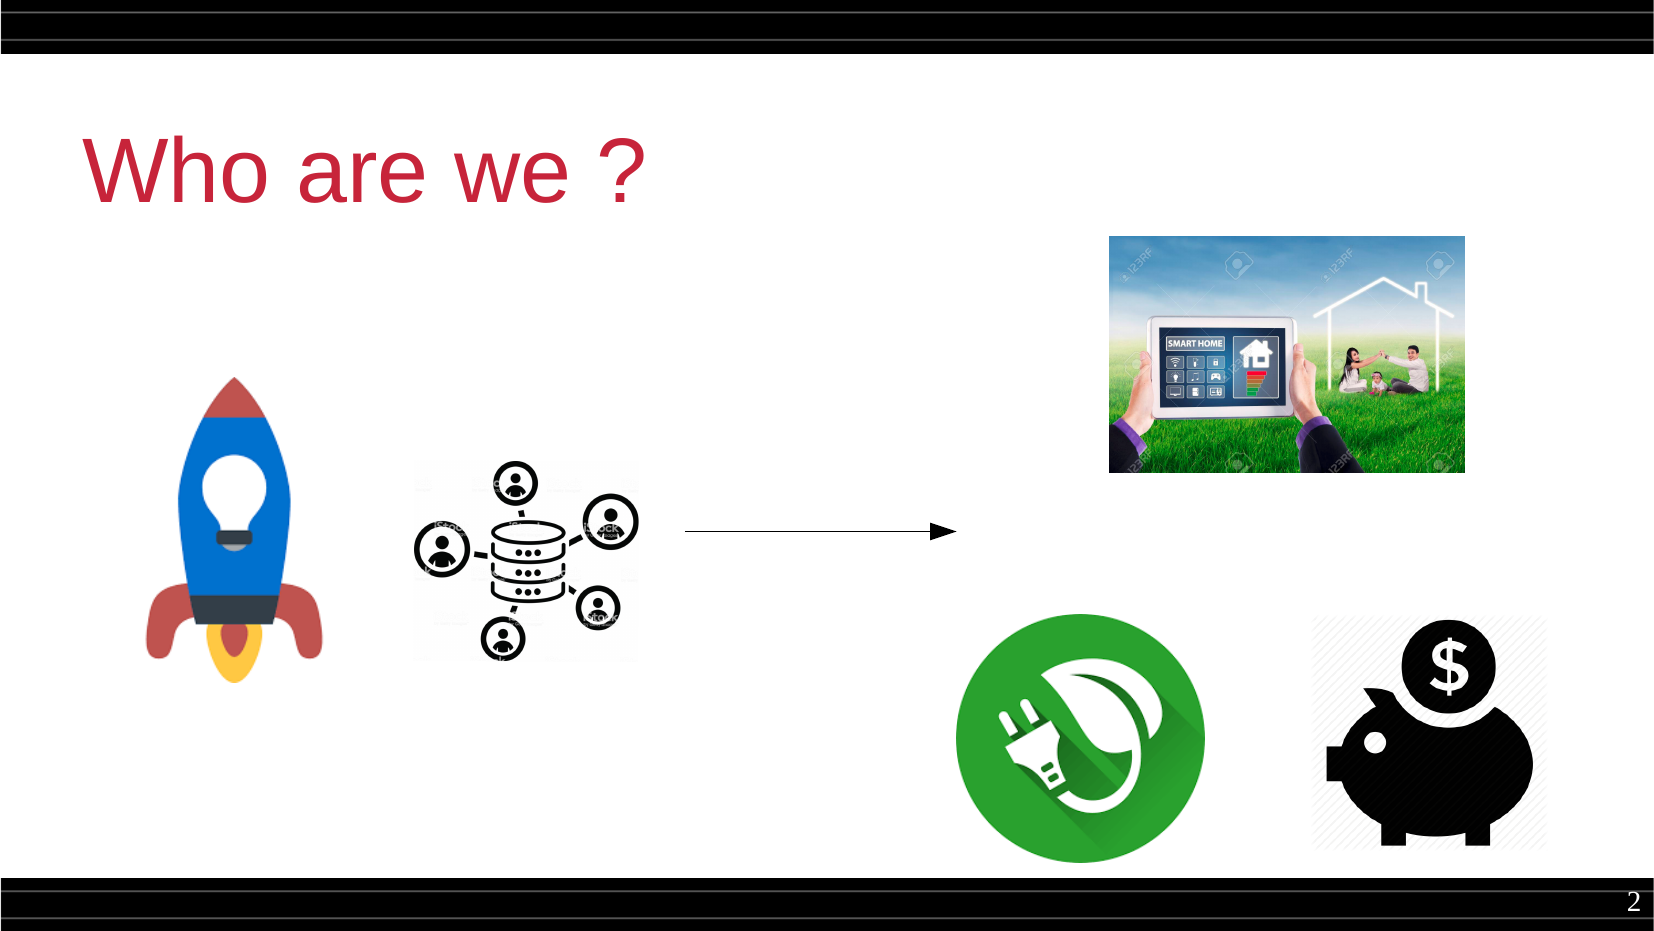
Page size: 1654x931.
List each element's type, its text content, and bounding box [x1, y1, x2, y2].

picture [1310, 614, 1548, 851]
picture [956, 614, 1205, 863]
picture [1109, 236, 1465, 473]
picture [0, 0, 1654, 54]
picture [82, 377, 387, 683]
picture [0, 878, 1654, 931]
picture [413, 460, 639, 662]
title Who are we ? [82, 67, 1571, 273]
